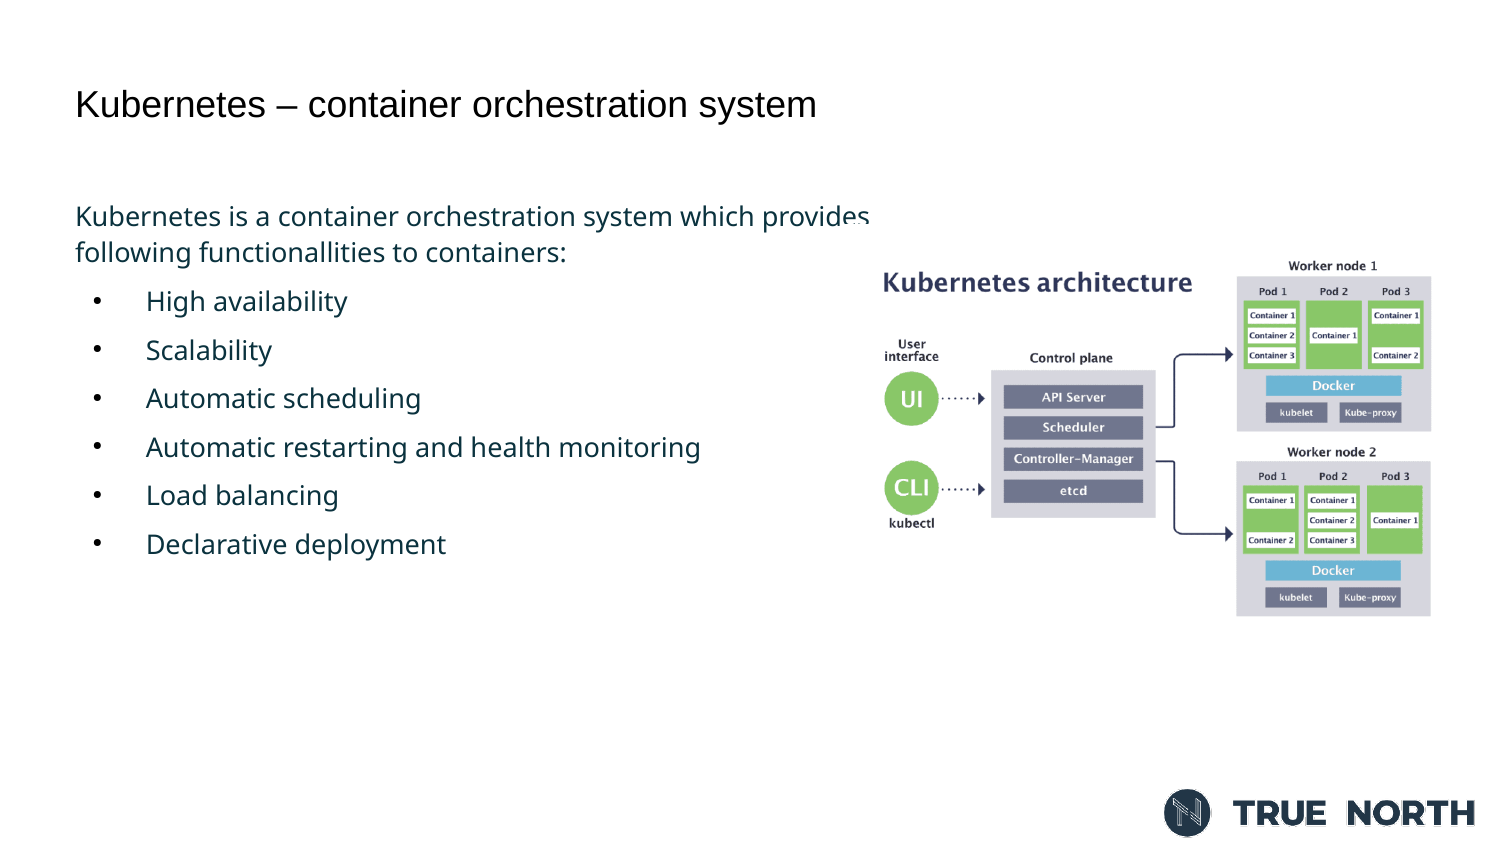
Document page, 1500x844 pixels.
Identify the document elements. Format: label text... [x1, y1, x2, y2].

title Kubernetes – container orchestration system [75, 33, 1425, 175]
picture [845, 224, 1463, 646]
picture [1162, 787, 1475, 838]
list Kubernetes is a container orchestration system which provides following functionallities to containers: High availability Scalability Automatic scheduling Automatic restarting and health monitoring Load balancing Declarative deployment [75, 197, 901, 687]
